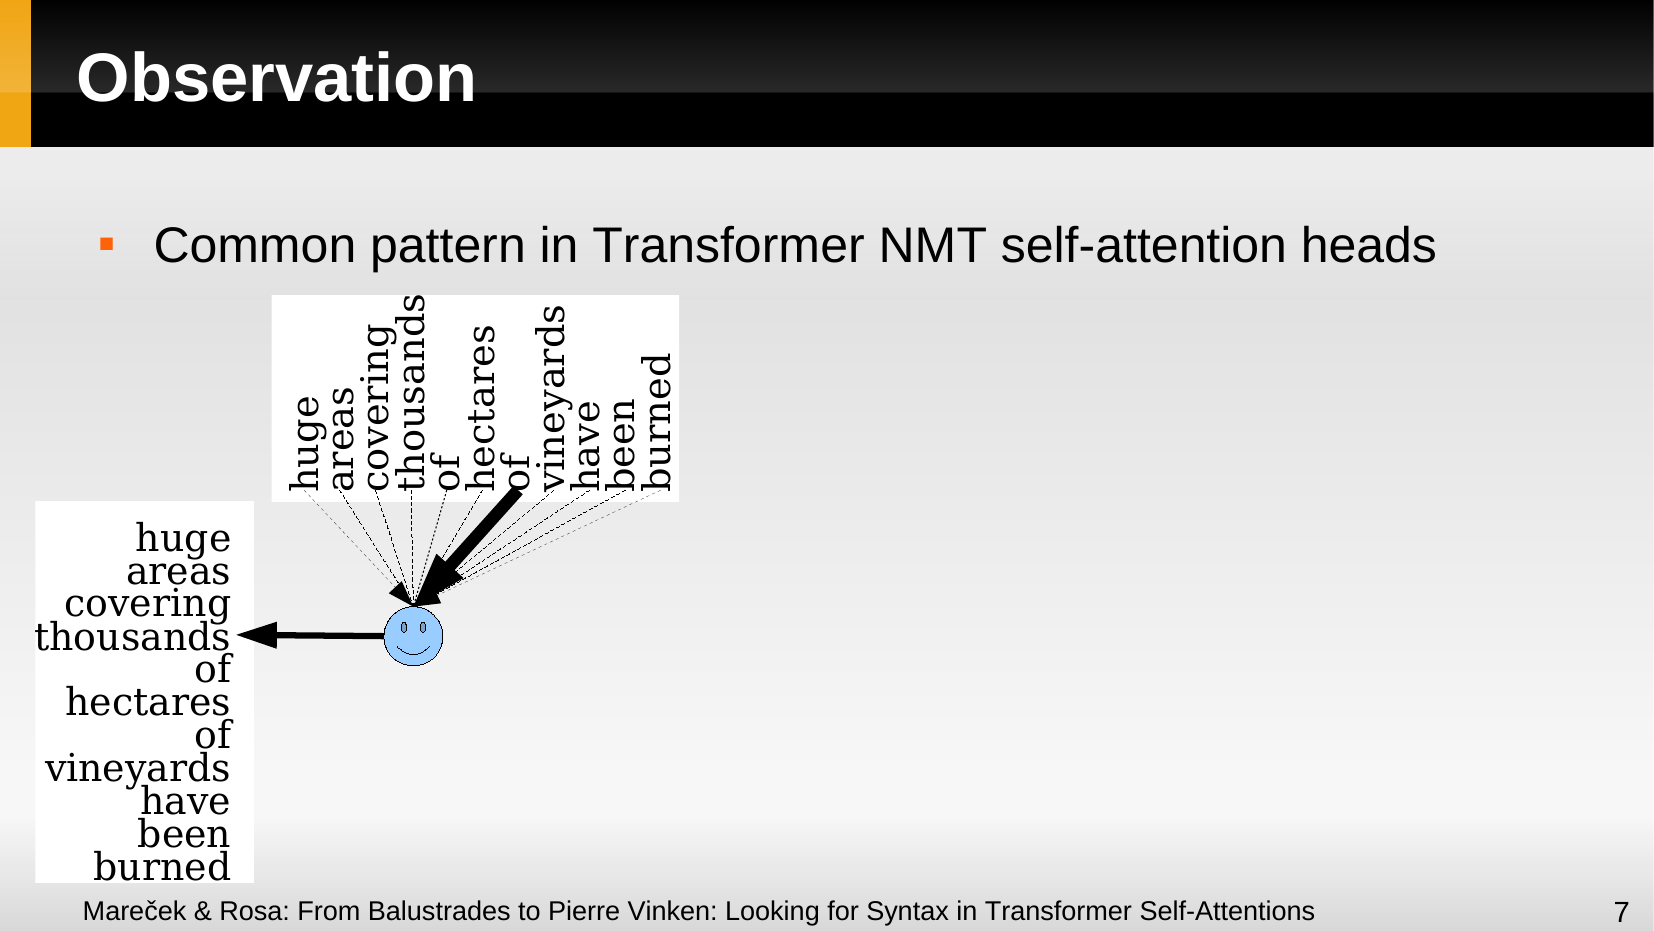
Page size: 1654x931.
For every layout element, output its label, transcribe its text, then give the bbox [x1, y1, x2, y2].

list Common pattern in Transformer NMT self-attention heads [82, 217, 1595, 832]
title Observation [76, 0, 1625, 156]
picture [0, 0, 1654, 931]
text_box [384, 606, 443, 666]
